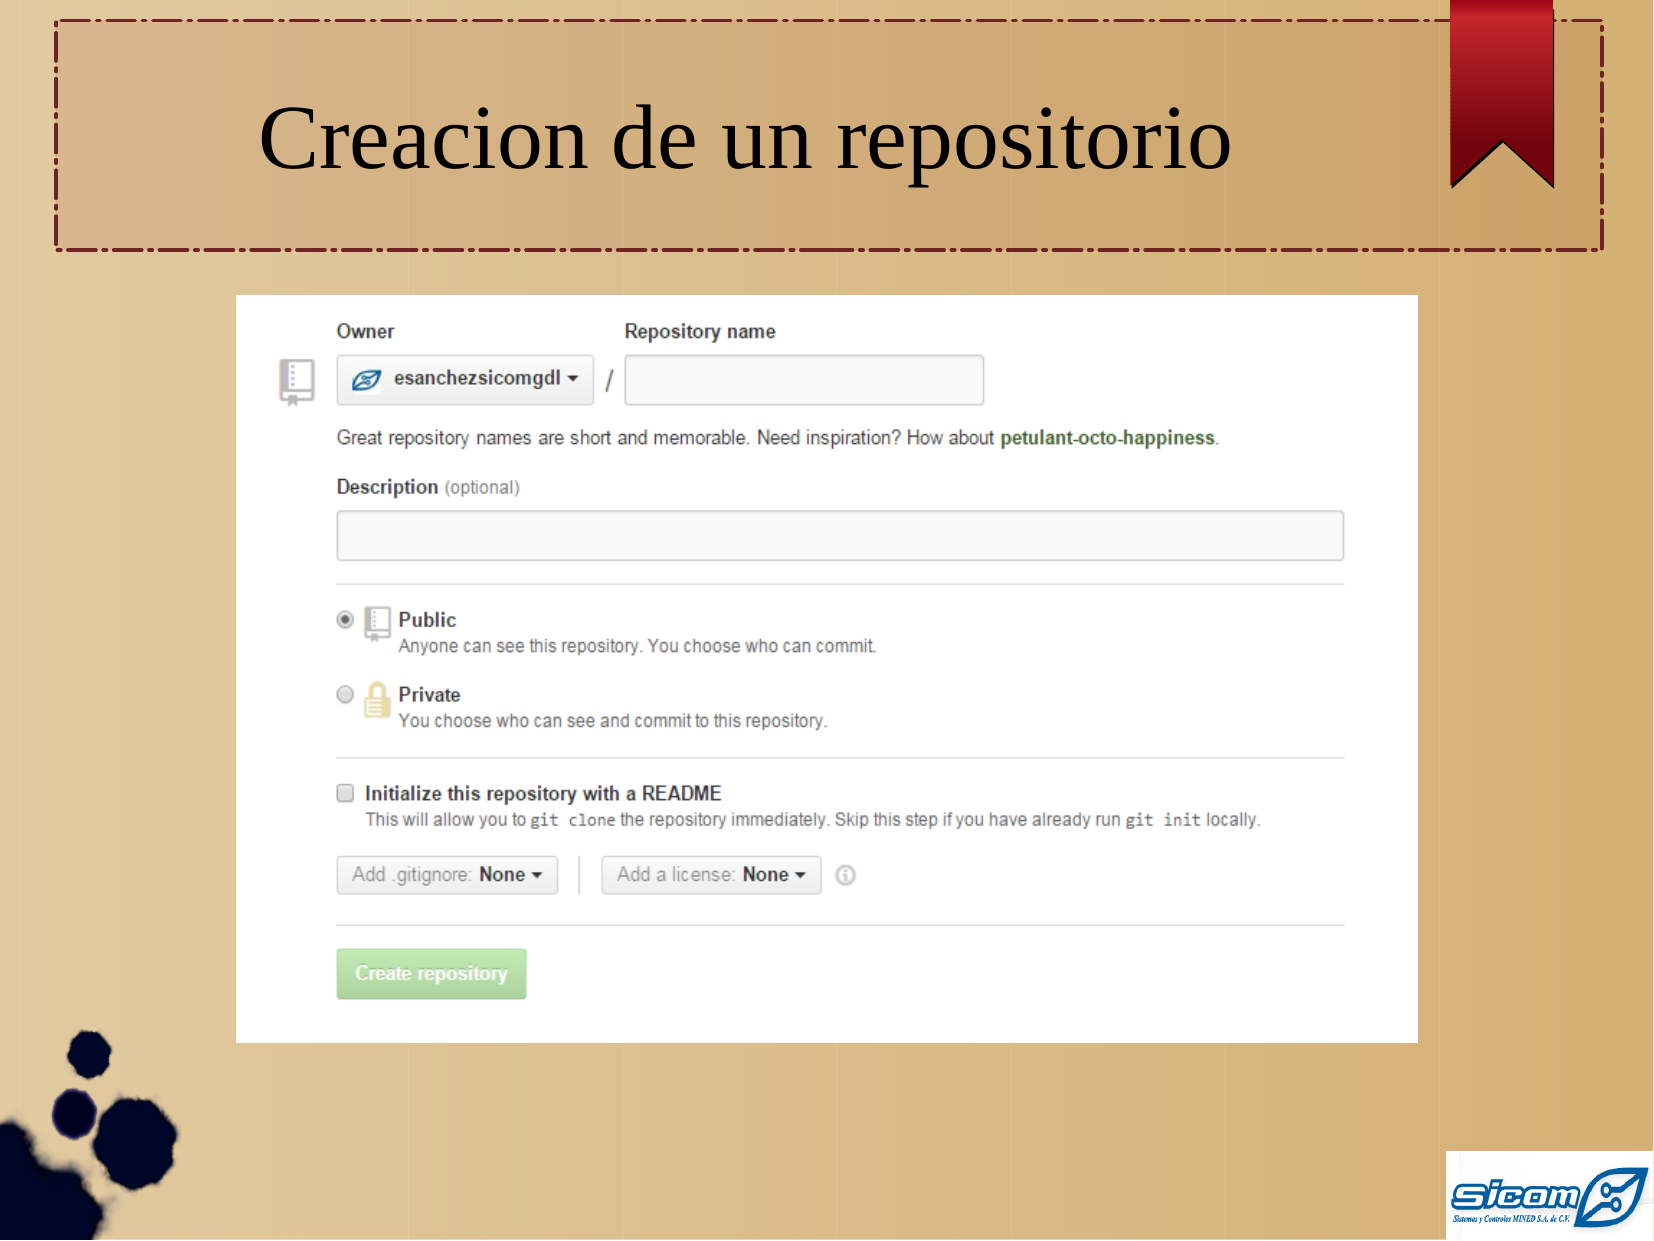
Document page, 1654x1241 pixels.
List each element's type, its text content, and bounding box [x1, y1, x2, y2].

picture [1446, 1151, 1654, 1241]
picture [236, 295, 1418, 1043]
title Creacion de un repositorio [82, 47, 1412, 229]
